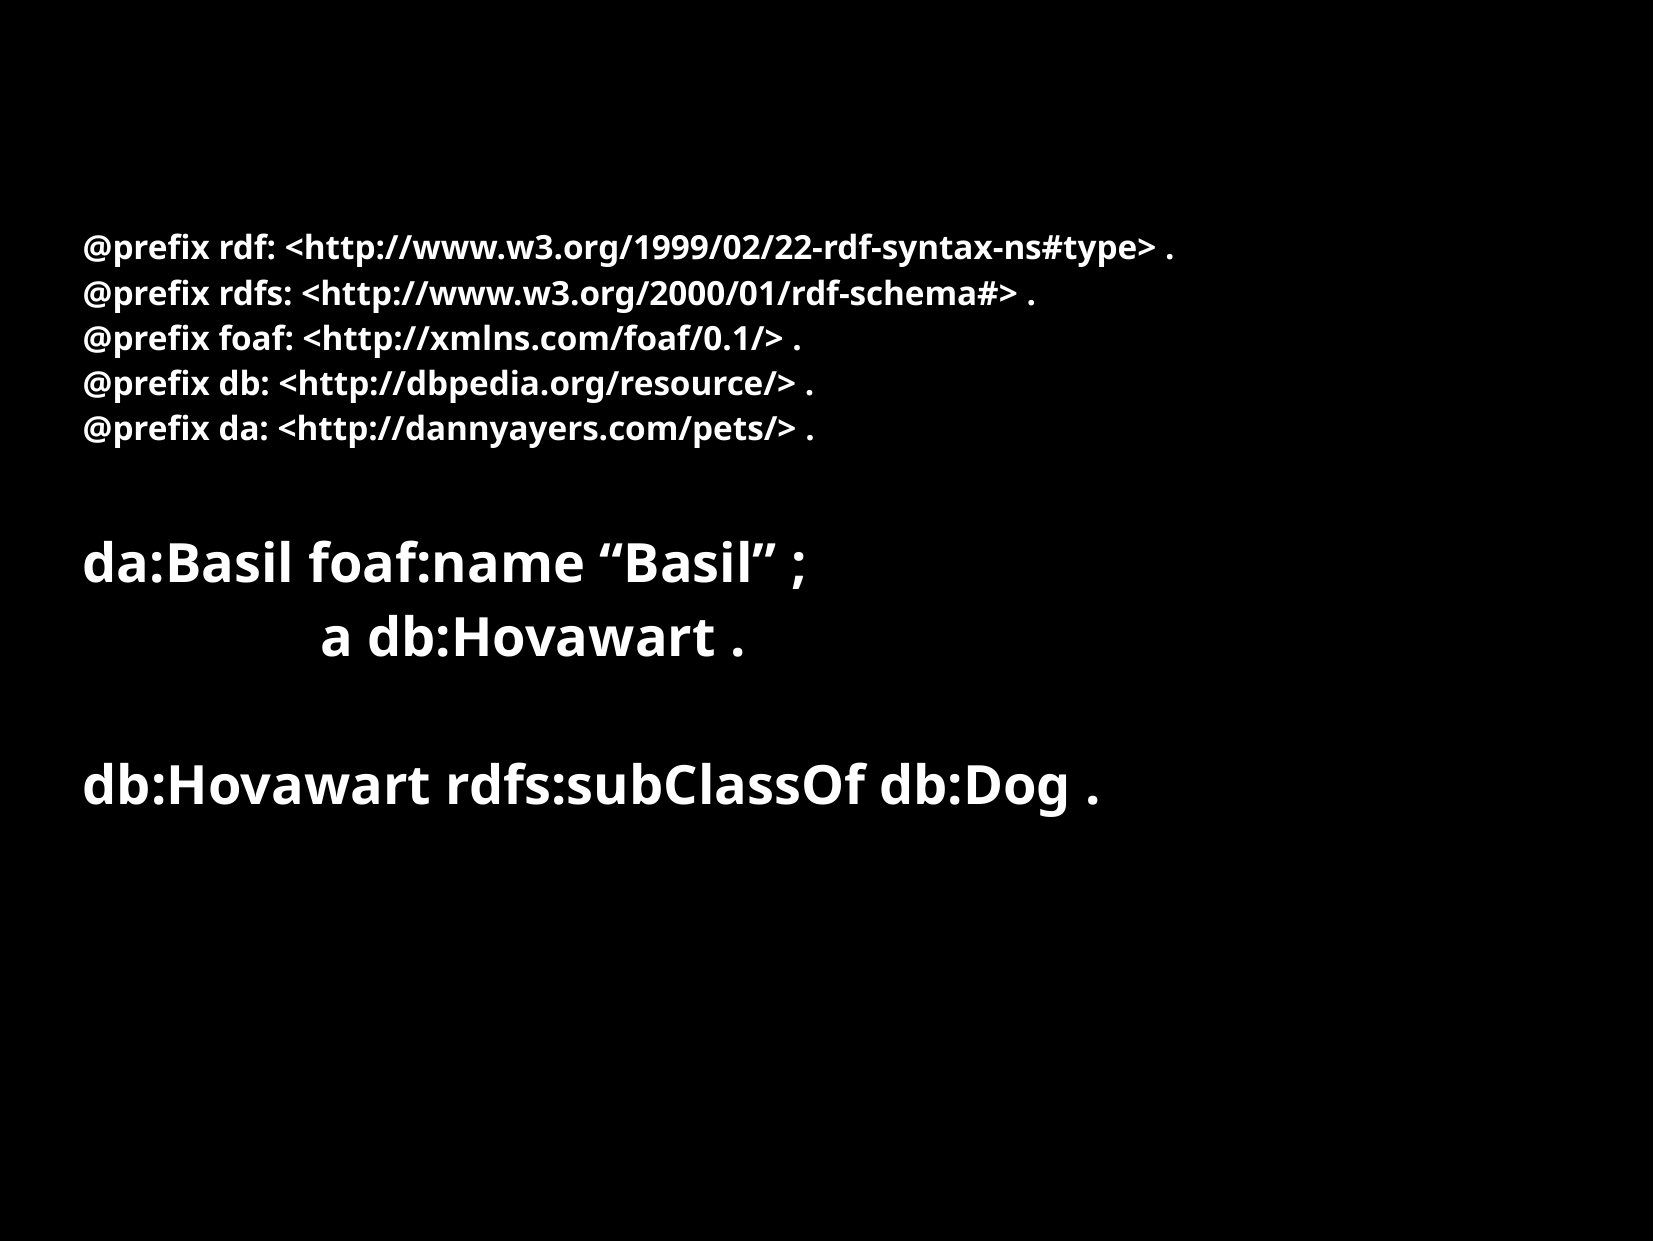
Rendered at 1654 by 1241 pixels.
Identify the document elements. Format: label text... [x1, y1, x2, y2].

subtitle @prefix rdf: <http://www.w3.org/1999/02/22-rdf-syntax-ns#type> . @prefix rdfs: <http://www.w3.org/2000/01/rdf-schema#> . @prefix foaf: <http://xmlns.com/foaf/0.1/> . @prefix db: <http://dbpedia.org/resource/> . @prefix da: <http://dannyayers.com/pets/> . da:Basil foaf:name “Basil” ; a db:Hovawart . db:Hovawart rdfs:subClassOf db:Dog . [82, 49, 1571, 1109]
